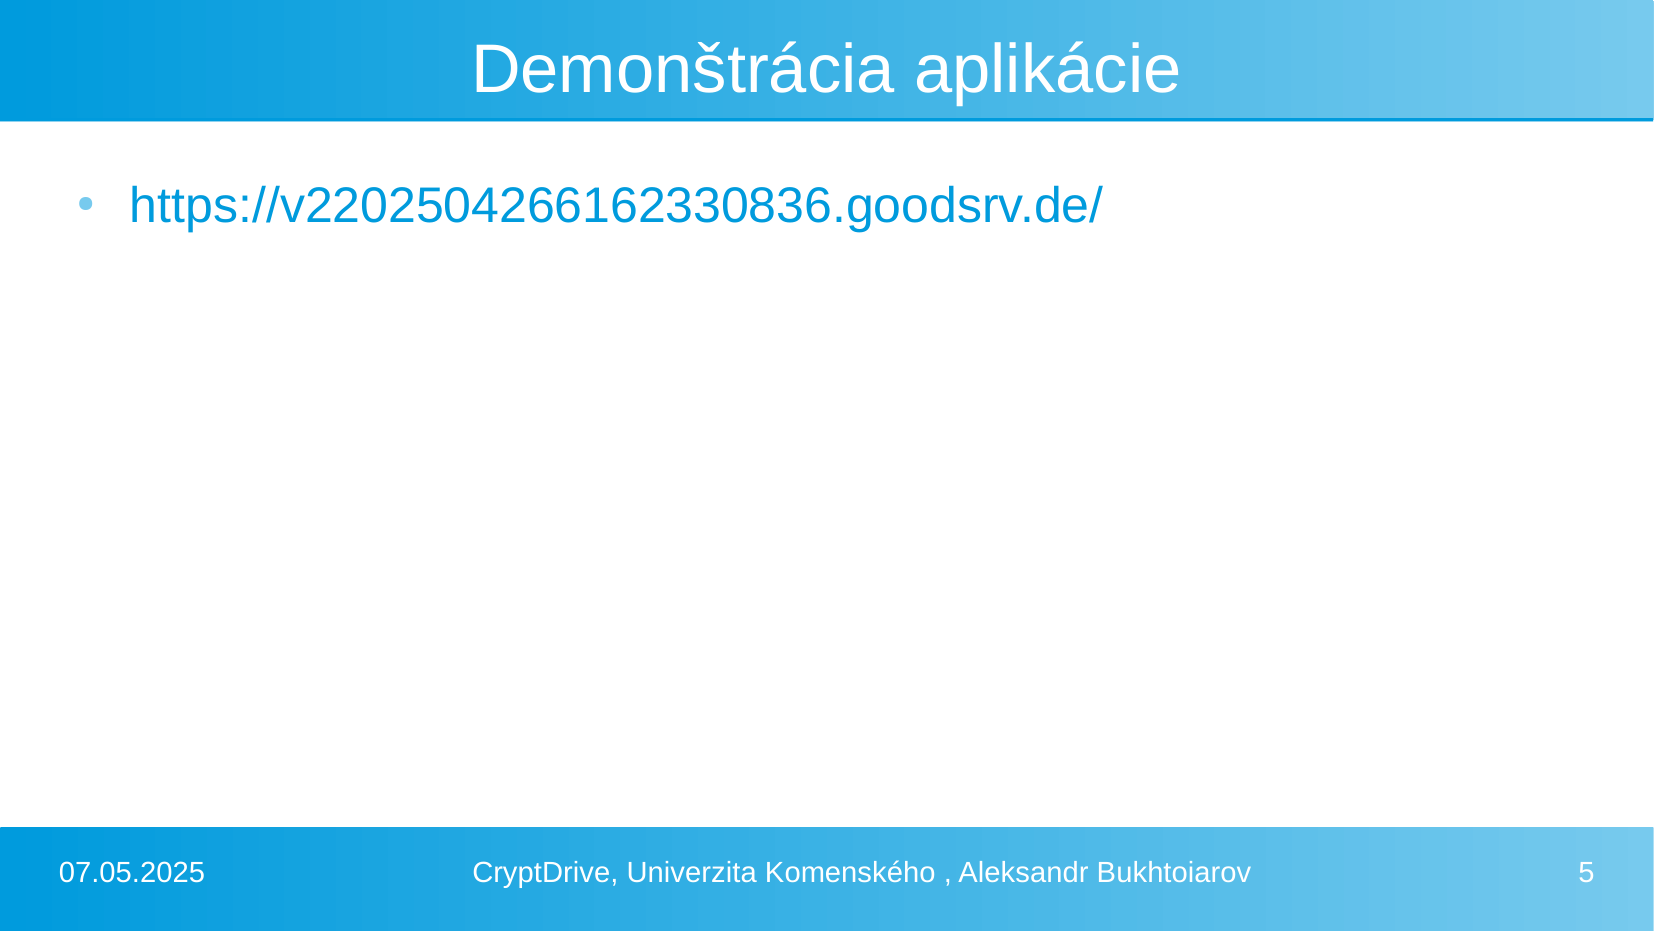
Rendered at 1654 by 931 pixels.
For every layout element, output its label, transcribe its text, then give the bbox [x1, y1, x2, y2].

title Demonštrácia aplikácie [59, 29, 1595, 108]
list https://v2202504266162330836.goodsrv.de/ [59, 177, 1595, 768]
